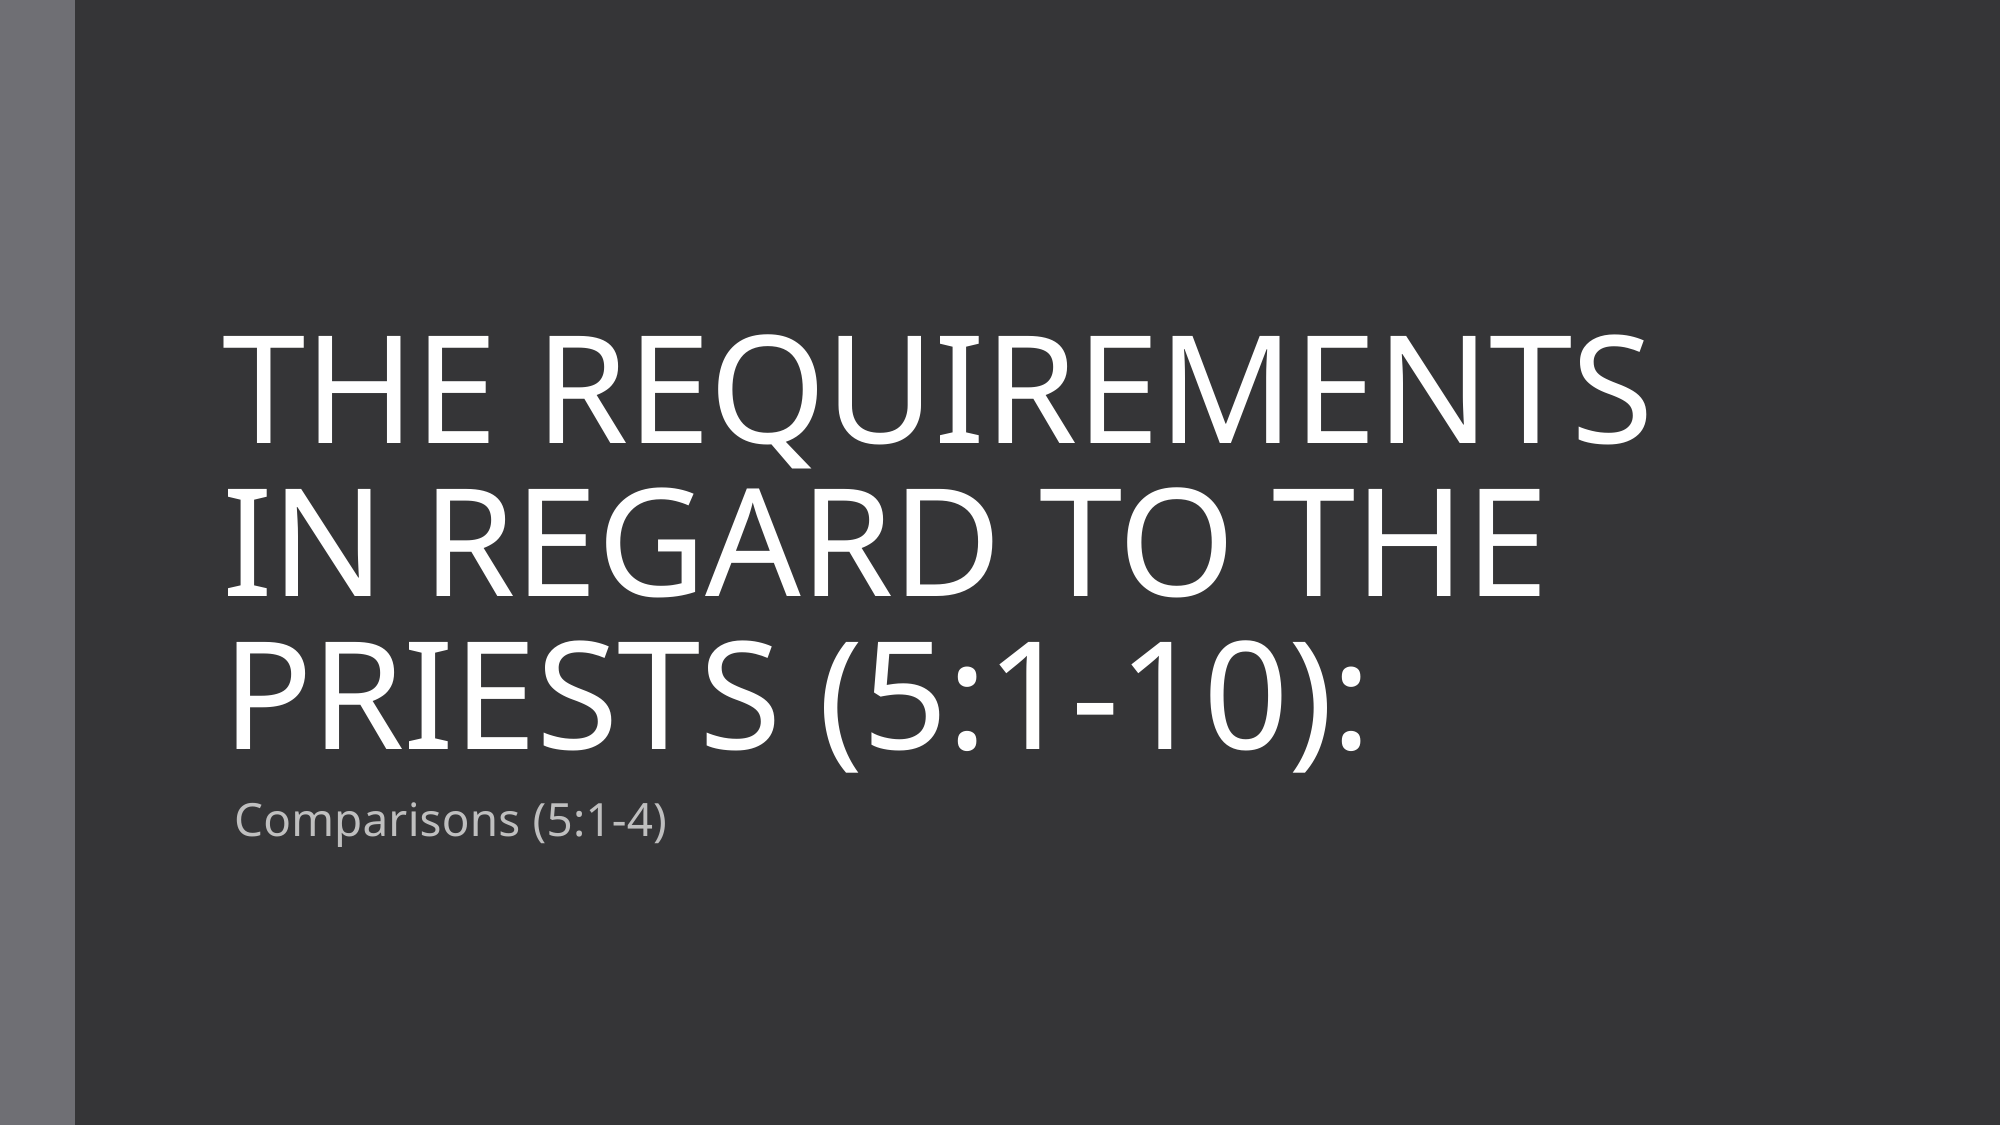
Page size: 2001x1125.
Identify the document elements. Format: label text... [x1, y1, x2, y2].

title THE REQUIREMENTS IN REGARD TO THE PRIESTS (5:1-10): [206, 124, 1752, 787]
subtitle Comparisons (5:1-4) [206, 787, 1752, 1066]
